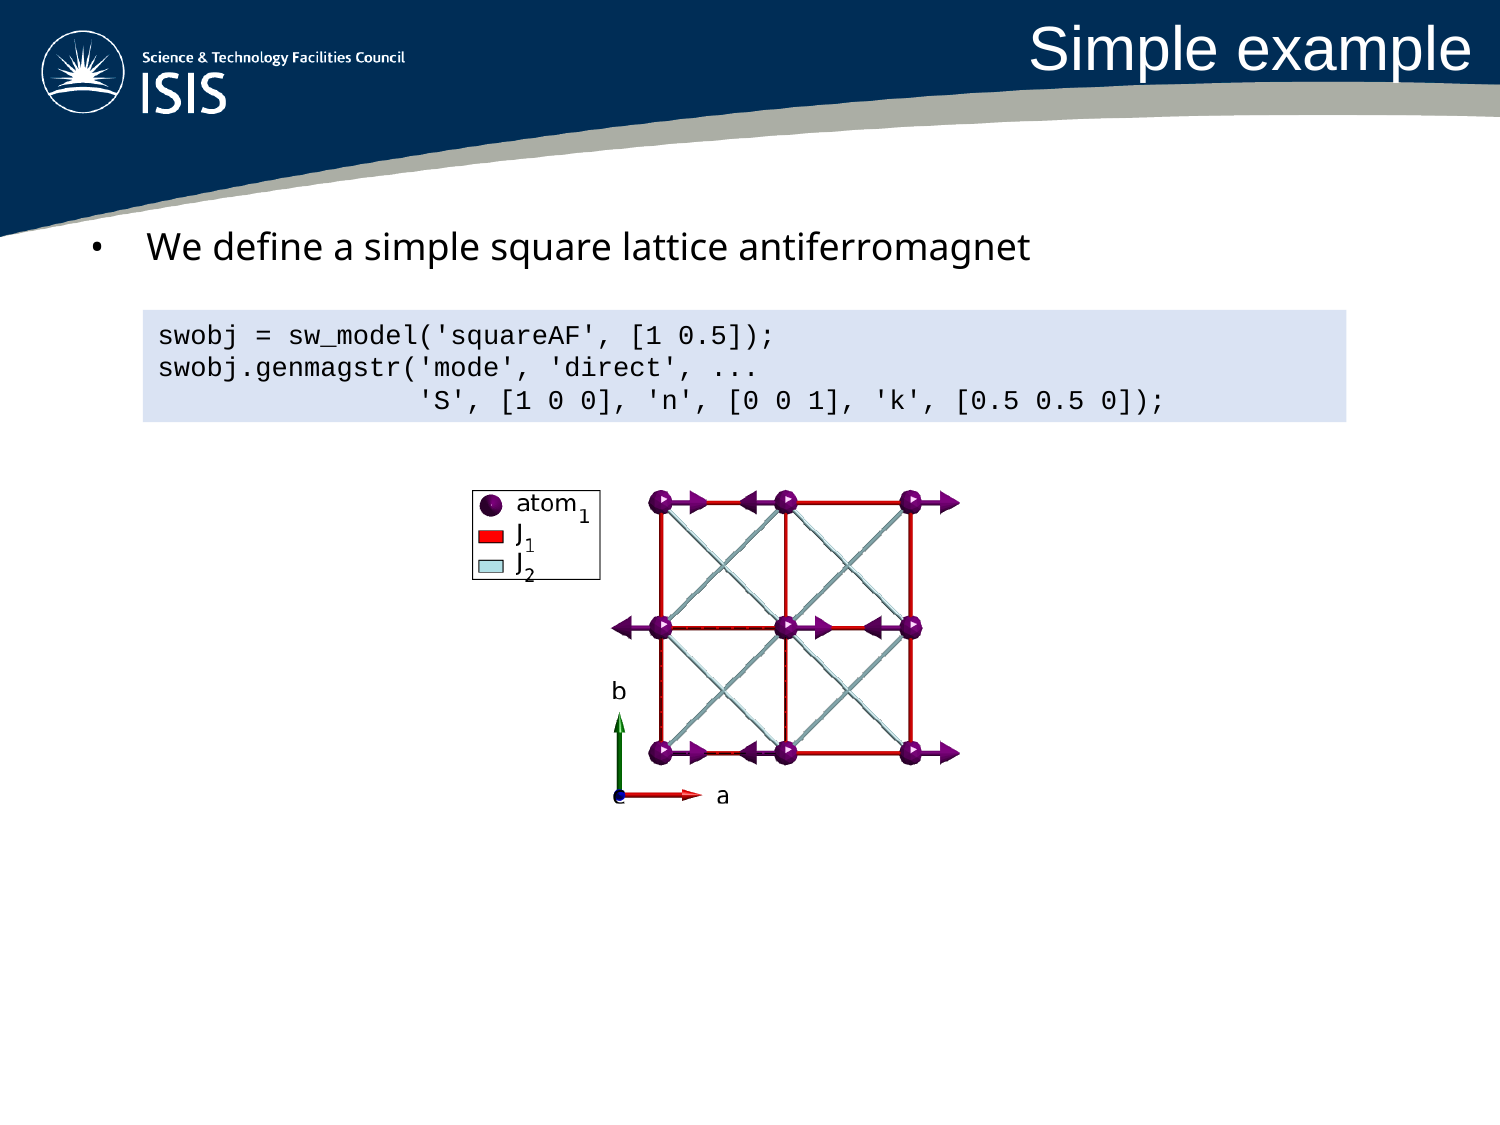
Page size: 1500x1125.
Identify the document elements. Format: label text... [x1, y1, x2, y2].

text_box Simple example [460, 6, 1489, 92]
picture [0, 0, 1500, 303]
list We define a simple square lattice antiferromagnet [75, 212, 1424, 1025]
text_box swobj = sw_model('squareAF', [1 0.5]); swobj.genmagstr('mode', 'direct', ... 'S', [1 0 0], 'n', [0 0 1], 'k', [0.5 0.5 0]); [142, 309, 1347, 423]
picture [472, 489, 960, 804]
